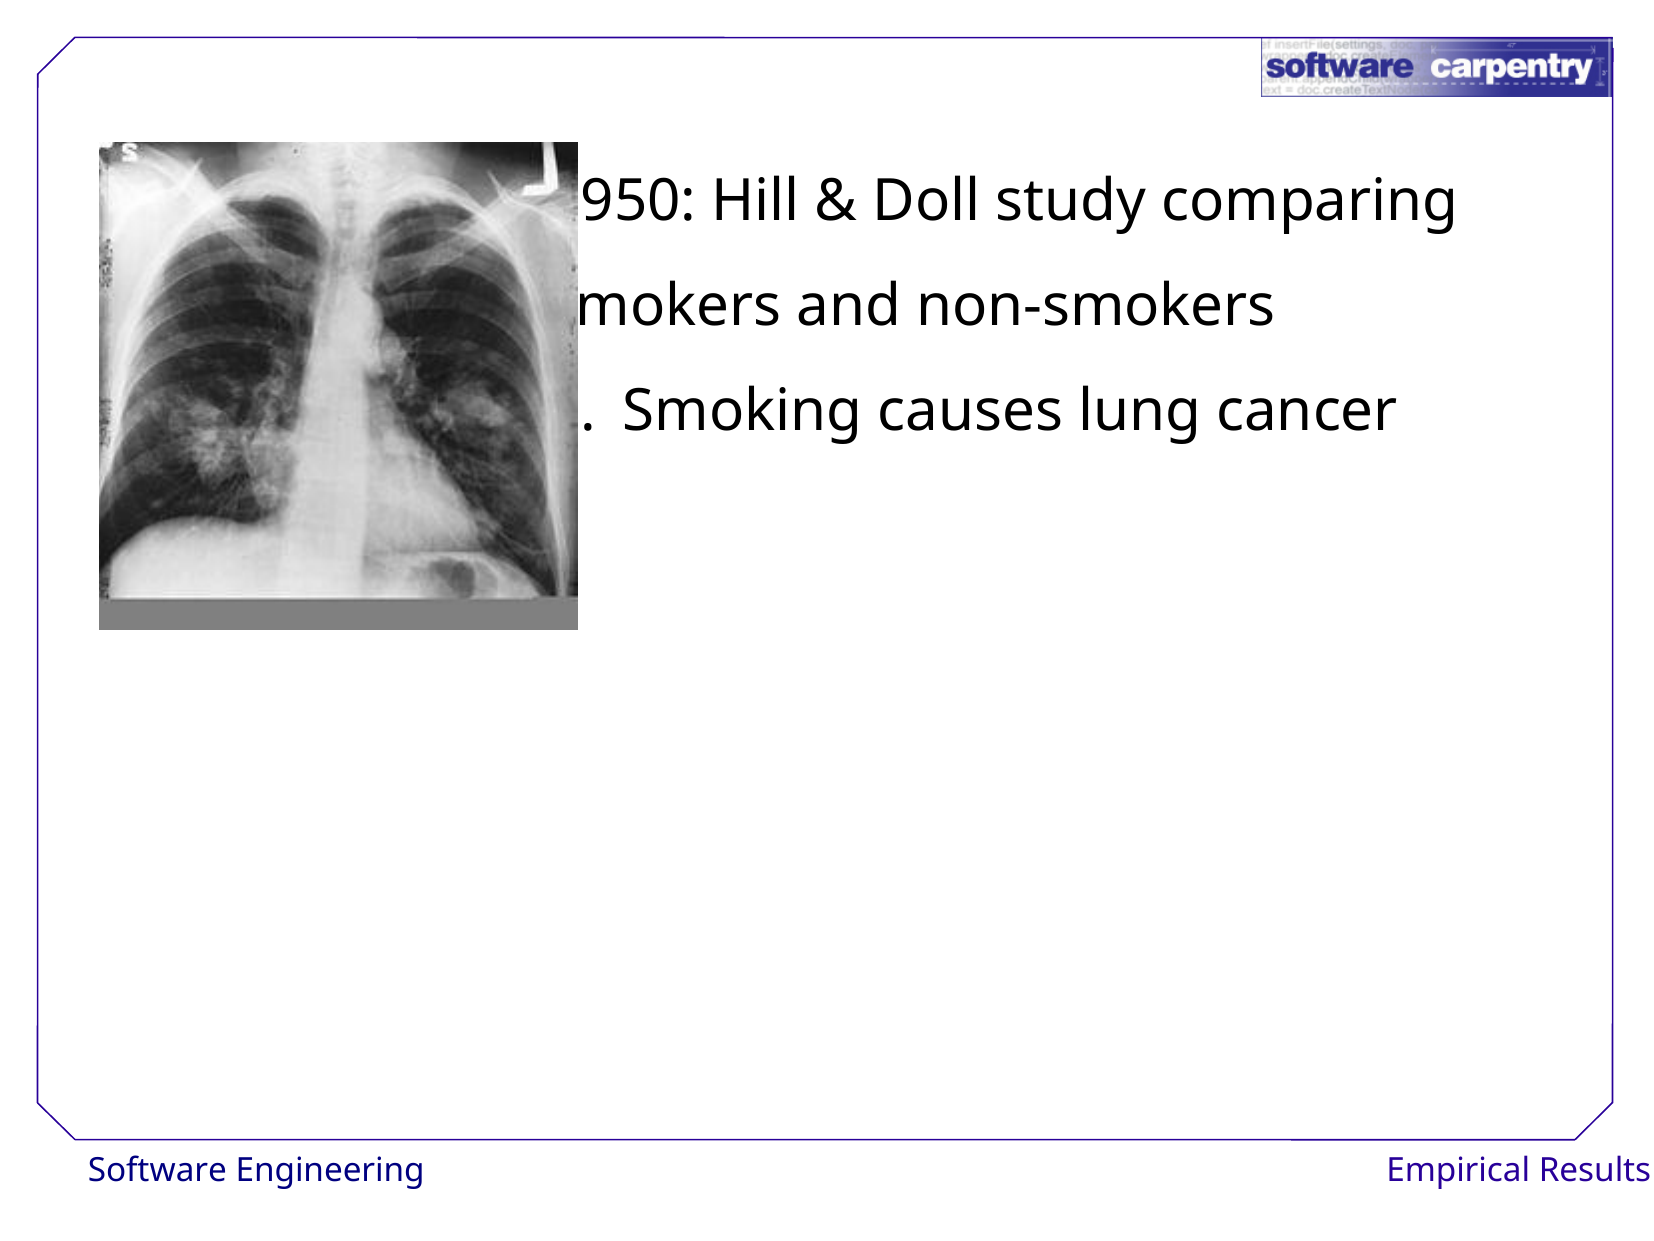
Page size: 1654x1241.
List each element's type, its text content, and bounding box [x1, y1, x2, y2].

picture [99, 142, 578, 630]
picture [1261, 39, 1613, 97]
text_box 1950: Hill & Doll study comparing smokers and non-smokers 1. Smoking causes lung cancer [532, 119, 1624, 450]
